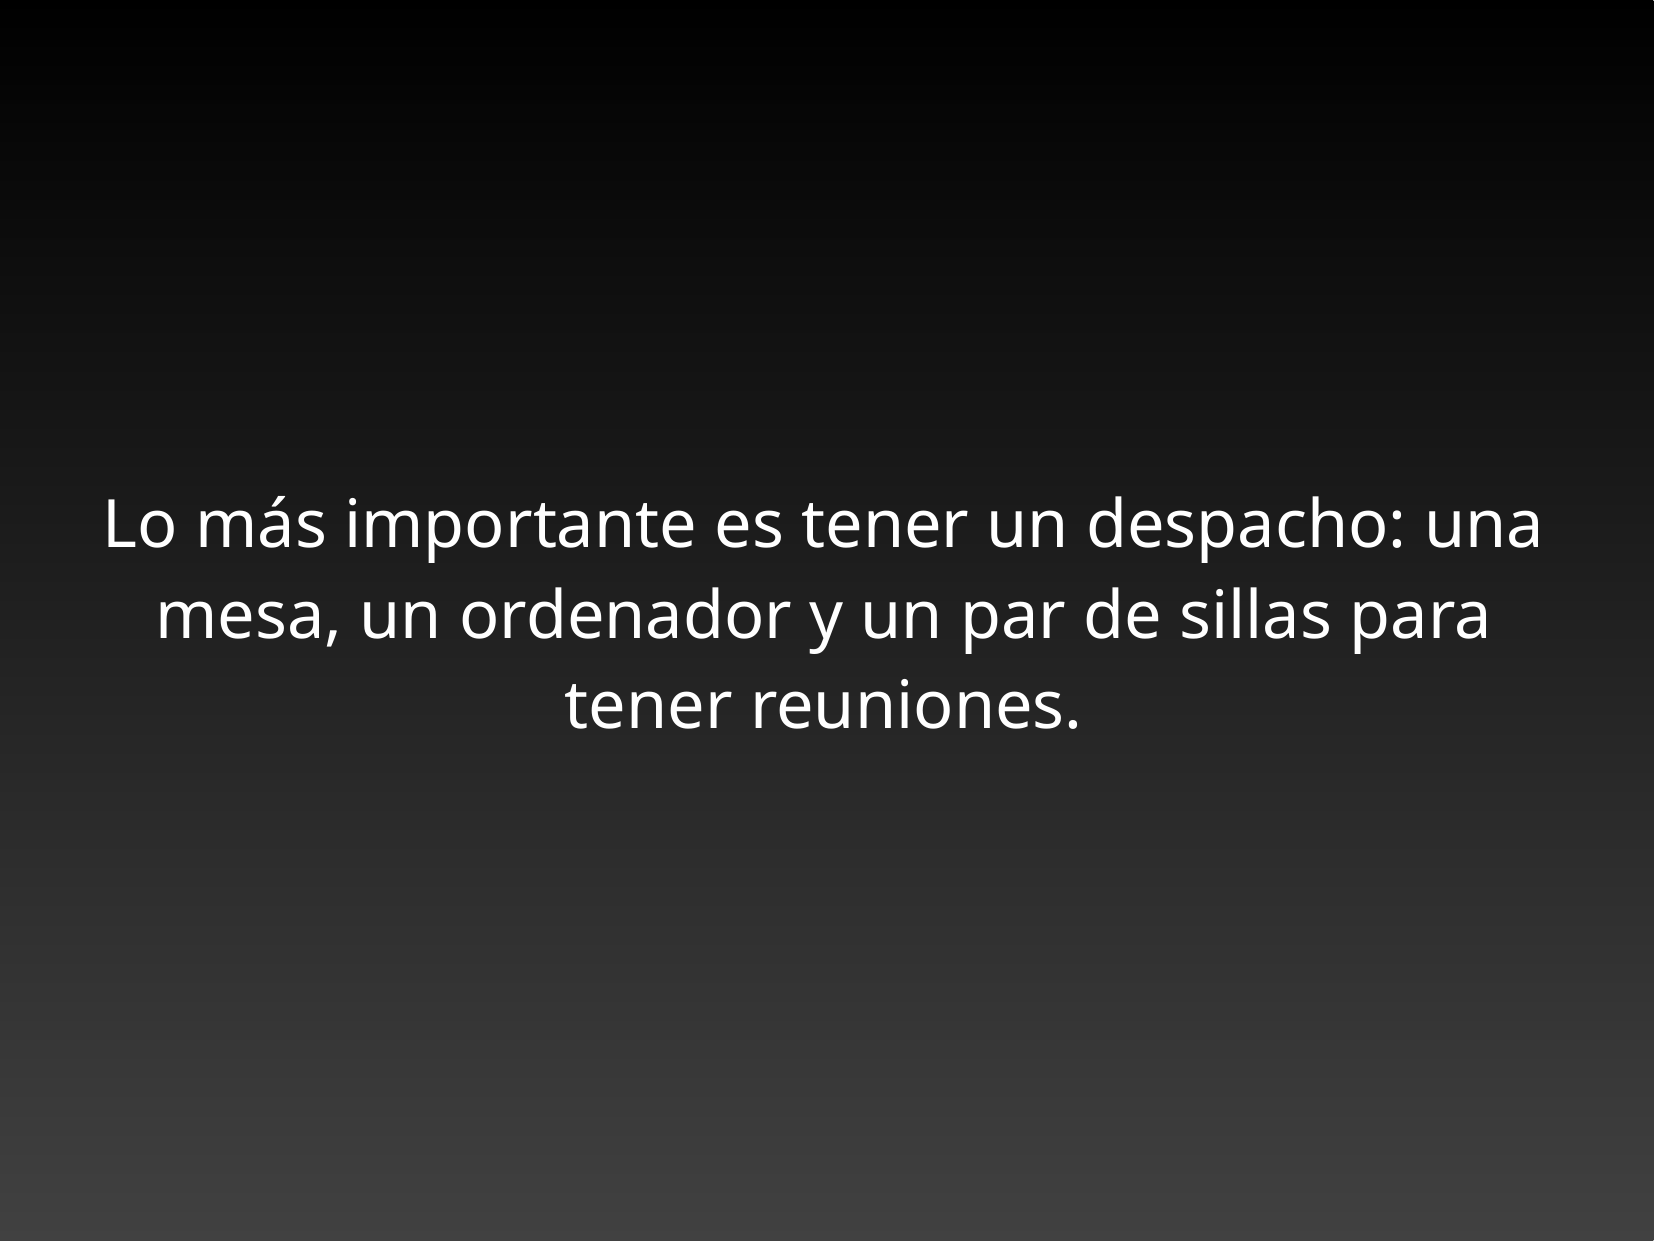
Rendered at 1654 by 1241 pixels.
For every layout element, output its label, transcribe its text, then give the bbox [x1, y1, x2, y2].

subtitle Lo más importante es tener un despacho: una mesa, un ordenador y un par de sillas para tener reuniones. [80, 210, 1569, 1015]
